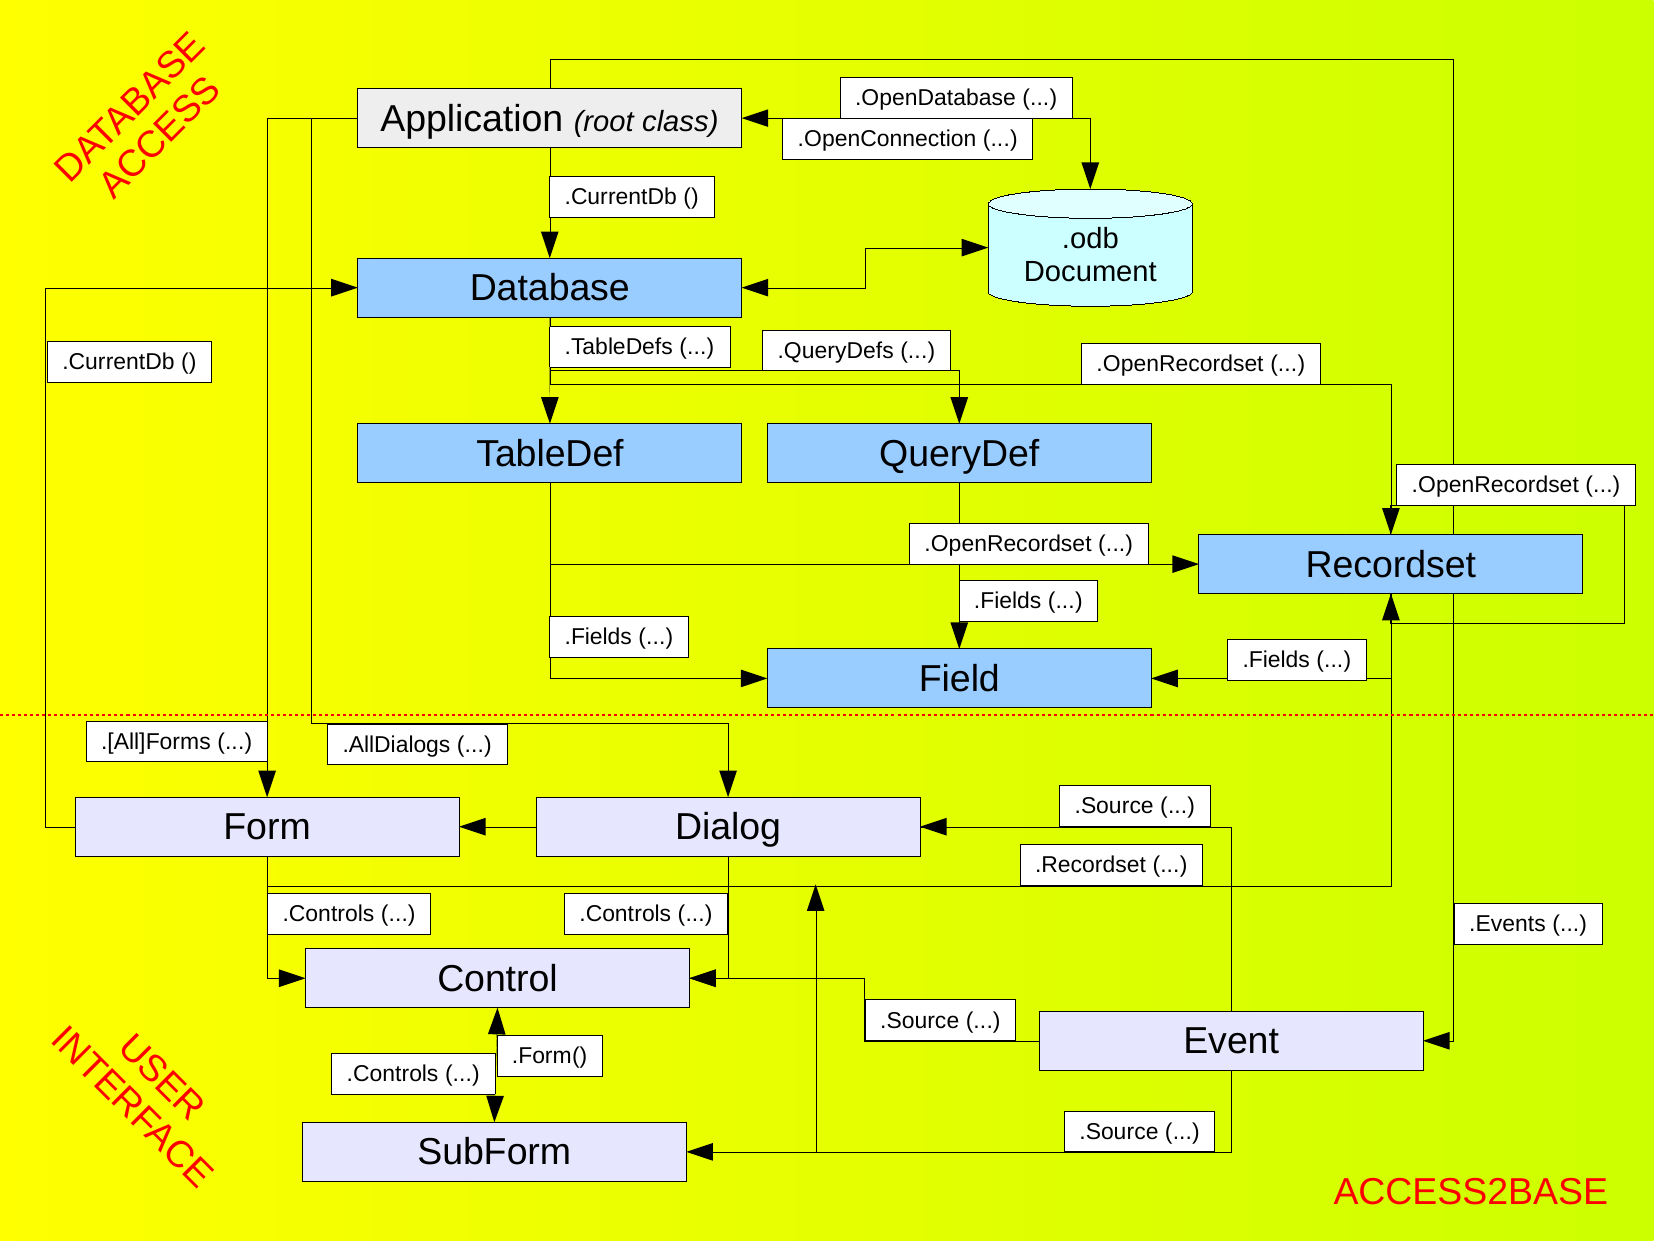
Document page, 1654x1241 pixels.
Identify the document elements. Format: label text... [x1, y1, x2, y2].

text_box .AllDialogs (...) [327, 724, 508, 765]
text_box Event [1039, 1011, 1424, 1071]
text_box .OpenRecordset (...) [1081, 343, 1321, 385]
text_box .OpenDatabase (...) [840, 77, 1073, 119]
text_box ACCESS2BASE [1310, 1162, 1632, 1220]
text_box USER INTERFACE [25, 970, 269, 1214]
text_box DATABASE ACCESS [26, 3, 262, 240]
text_box .OpenConnection (...) [782, 118, 1033, 160]
text_box .CurrentDb () [47, 341, 212, 383]
text_box .OpenRecordset (...) [909, 523, 1149, 565]
text_box .Source (...) [865, 999, 1016, 1041]
text_box .Source (...) [1064, 1111, 1215, 1152]
text_box .Fields (...) [1227, 639, 1367, 681]
text_box .CurrentDb () [549, 176, 715, 218]
text_box .Recordset (...) [1020, 844, 1203, 886]
text_box .Fields (...) [959, 580, 1098, 622]
text_box Form [75, 797, 460, 857]
text_box TableDef [357, 423, 742, 483]
text_box Recordset [1198, 534, 1583, 594]
text_box Field [767, 648, 1152, 708]
text_box .Controls (...) [564, 893, 728, 935]
text_box Database [357, 258, 742, 318]
text_box .odb Document [988, 205, 1193, 307]
text_box .TableDefs (...) [549, 326, 731, 368]
text_box .Controls (...) [331, 1053, 496, 1095]
text_box .QueryDefs (...) [762, 330, 951, 371]
text_box .Controls (...) [267, 893, 431, 935]
text_box .Source (...) [1059, 785, 1211, 827]
text_box QueryDef [767, 423, 1152, 483]
text_box Dialog [536, 797, 921, 857]
text_box .Events (...) [1454, 903, 1603, 945]
text_box Control [305, 948, 690, 1008]
text_box Application (root class) [357, 88, 742, 148]
text_box SubForm [302, 1122, 687, 1182]
text_box .Form() [497, 1035, 603, 1077]
text_box .Fields (...) [549, 616, 689, 658]
text_box .OpenRecordset (...) [1396, 464, 1636, 506]
text_box .[All]Forms (...) [86, 721, 268, 762]
